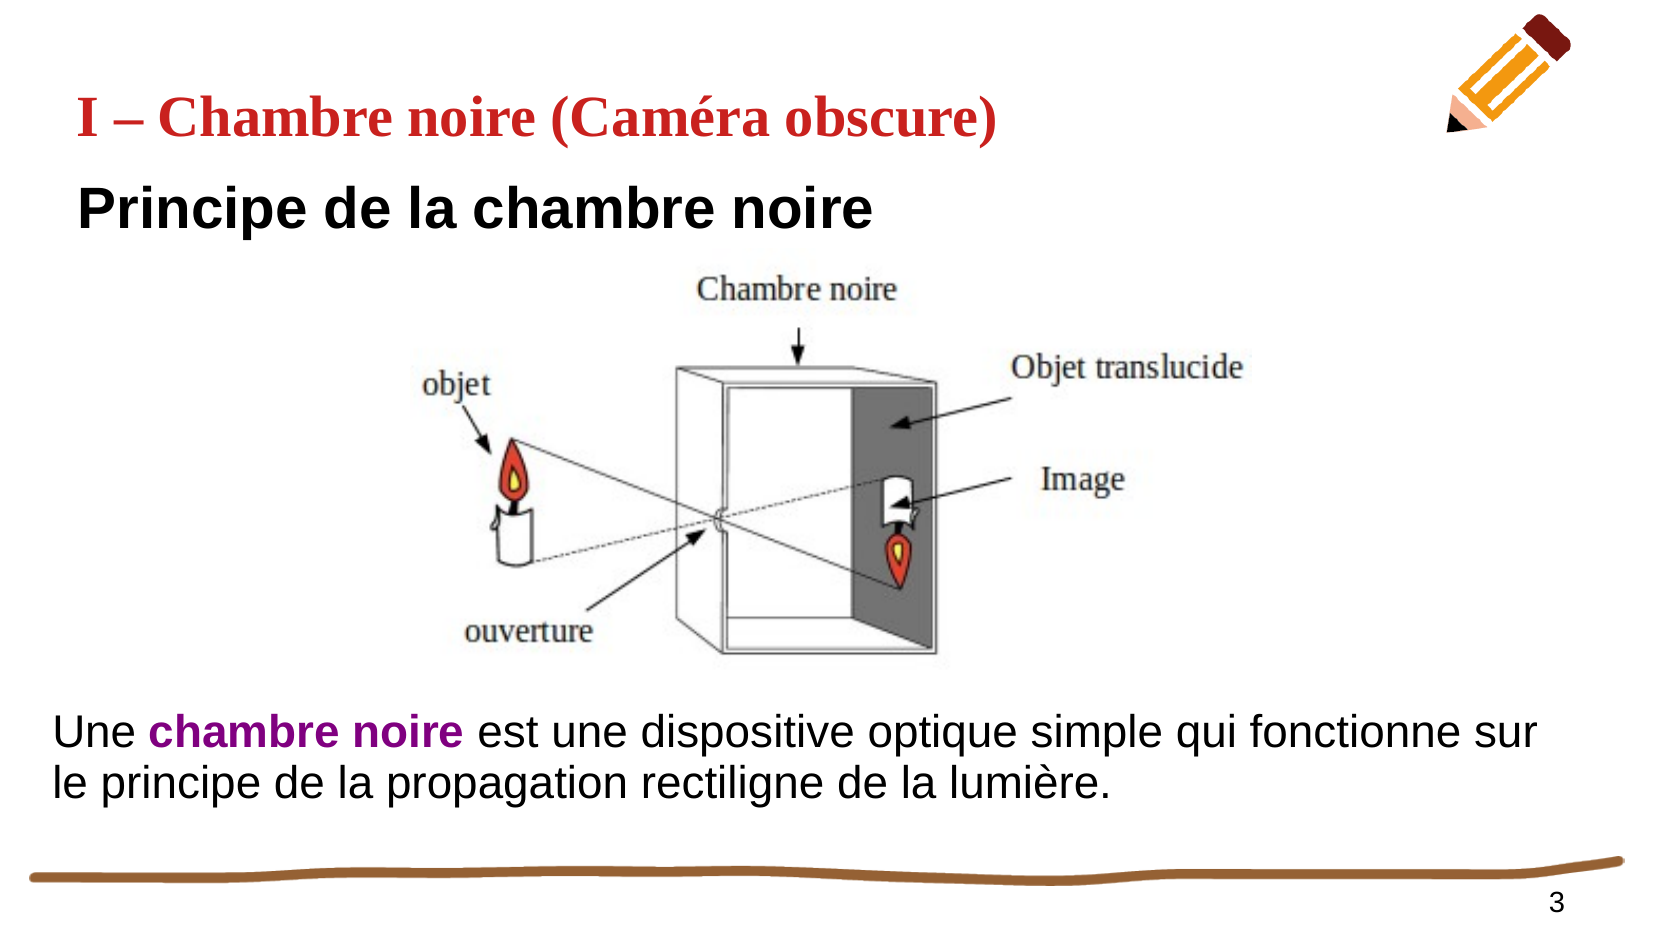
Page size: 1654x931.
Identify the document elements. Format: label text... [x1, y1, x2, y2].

title I – Chambre noire (Caméra obscure) [76, 64, 1436, 169]
text_box Une chambre noire est une dispositive optique simple qui fonctionne sur le principe de la propagation rectiligne de la lumière. [37, 698, 1576, 849]
picture [29, 856, 1625, 886]
picture [1446, 14, 1571, 133]
picture [410, 248, 1252, 691]
text_box Principe de la chambre noire [63, 168, 891, 249]
